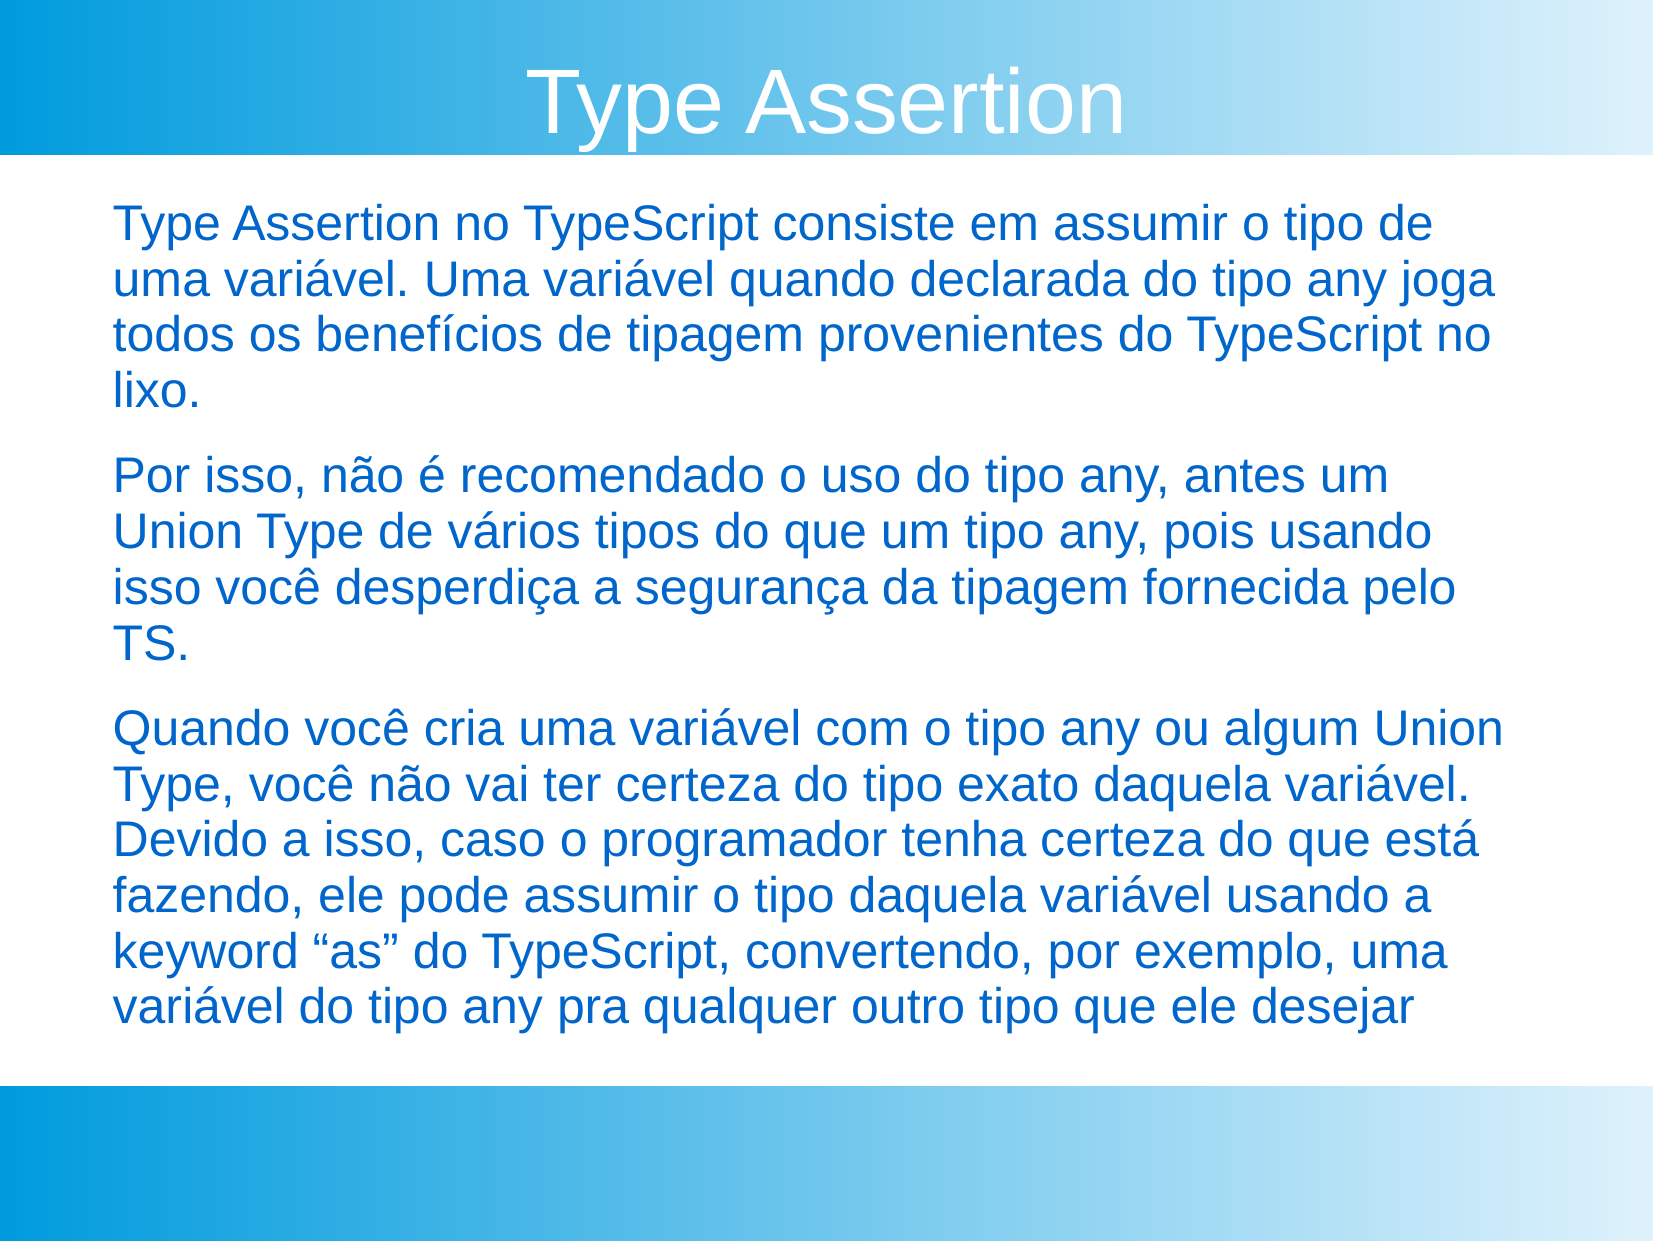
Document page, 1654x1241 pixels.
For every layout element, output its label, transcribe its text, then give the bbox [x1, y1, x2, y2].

list Type Assertion no TypeScript consiste em assumir o tipo de uma variável. Uma variável quando declarada do tipo any joga todos os benefícios de tipagem provenientes do TypeScript no lixo. Por isso, não é recomendado o uso do tipo any, antes um Union Type de vários tipos do que um tipo any, pois usando isso você desperdiça a segurança da tipagem fornecida pelo TS. Quando você cria uma variável com o tipo any ou algum Union Type, você não vai ter certeza do tipo exato daquela variável. Devido a isso, caso o programador tenha certeza do que está fazendo, ele pode assumir o tipo daquela variável usando a keyword “as” do TypeScript, convertendo, por exemplo, uma variável do tipo any pra qualquer outro tipo que ele desejar [41, 195, 1531, 915]
title Type Assertion [82, 49, 1571, 155]
